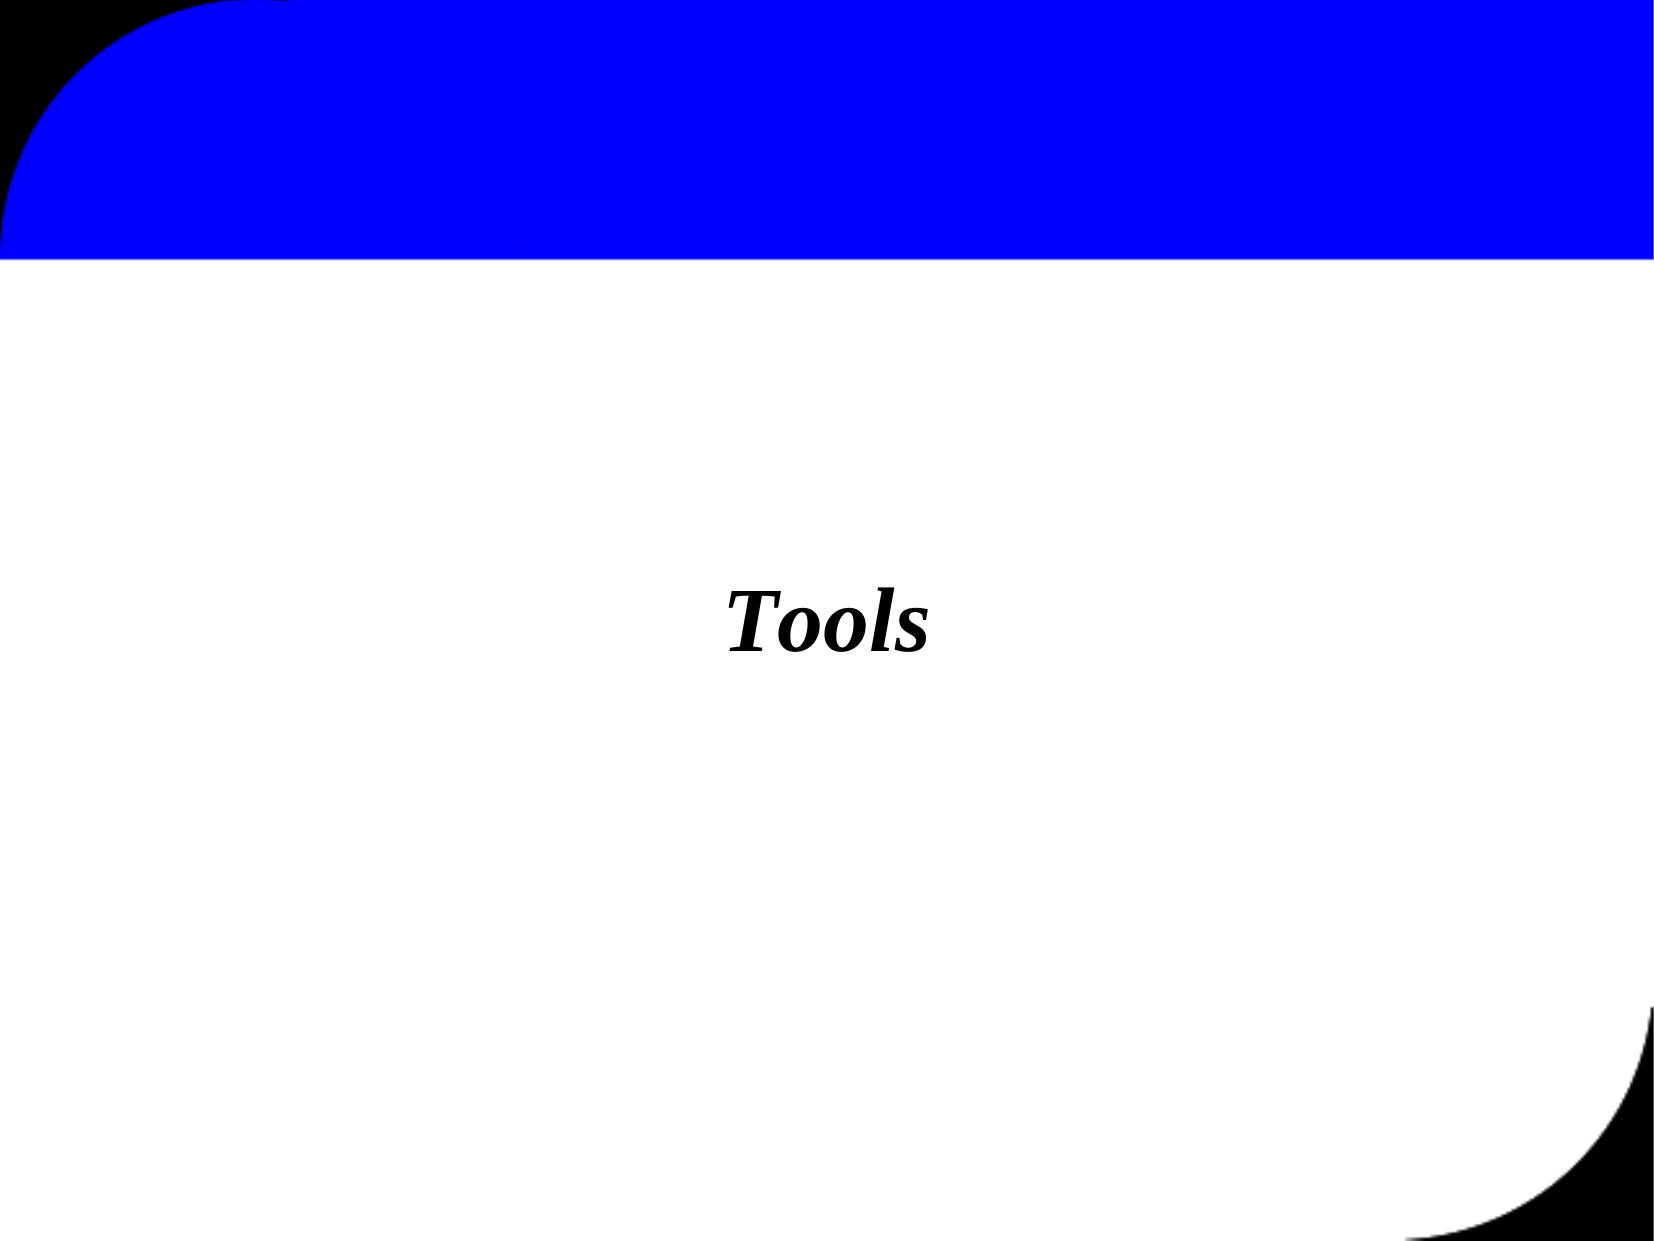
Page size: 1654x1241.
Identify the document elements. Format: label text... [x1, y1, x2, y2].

picture [0, 0, 1654, 1241]
title Tools [82, 523, 1571, 717]
